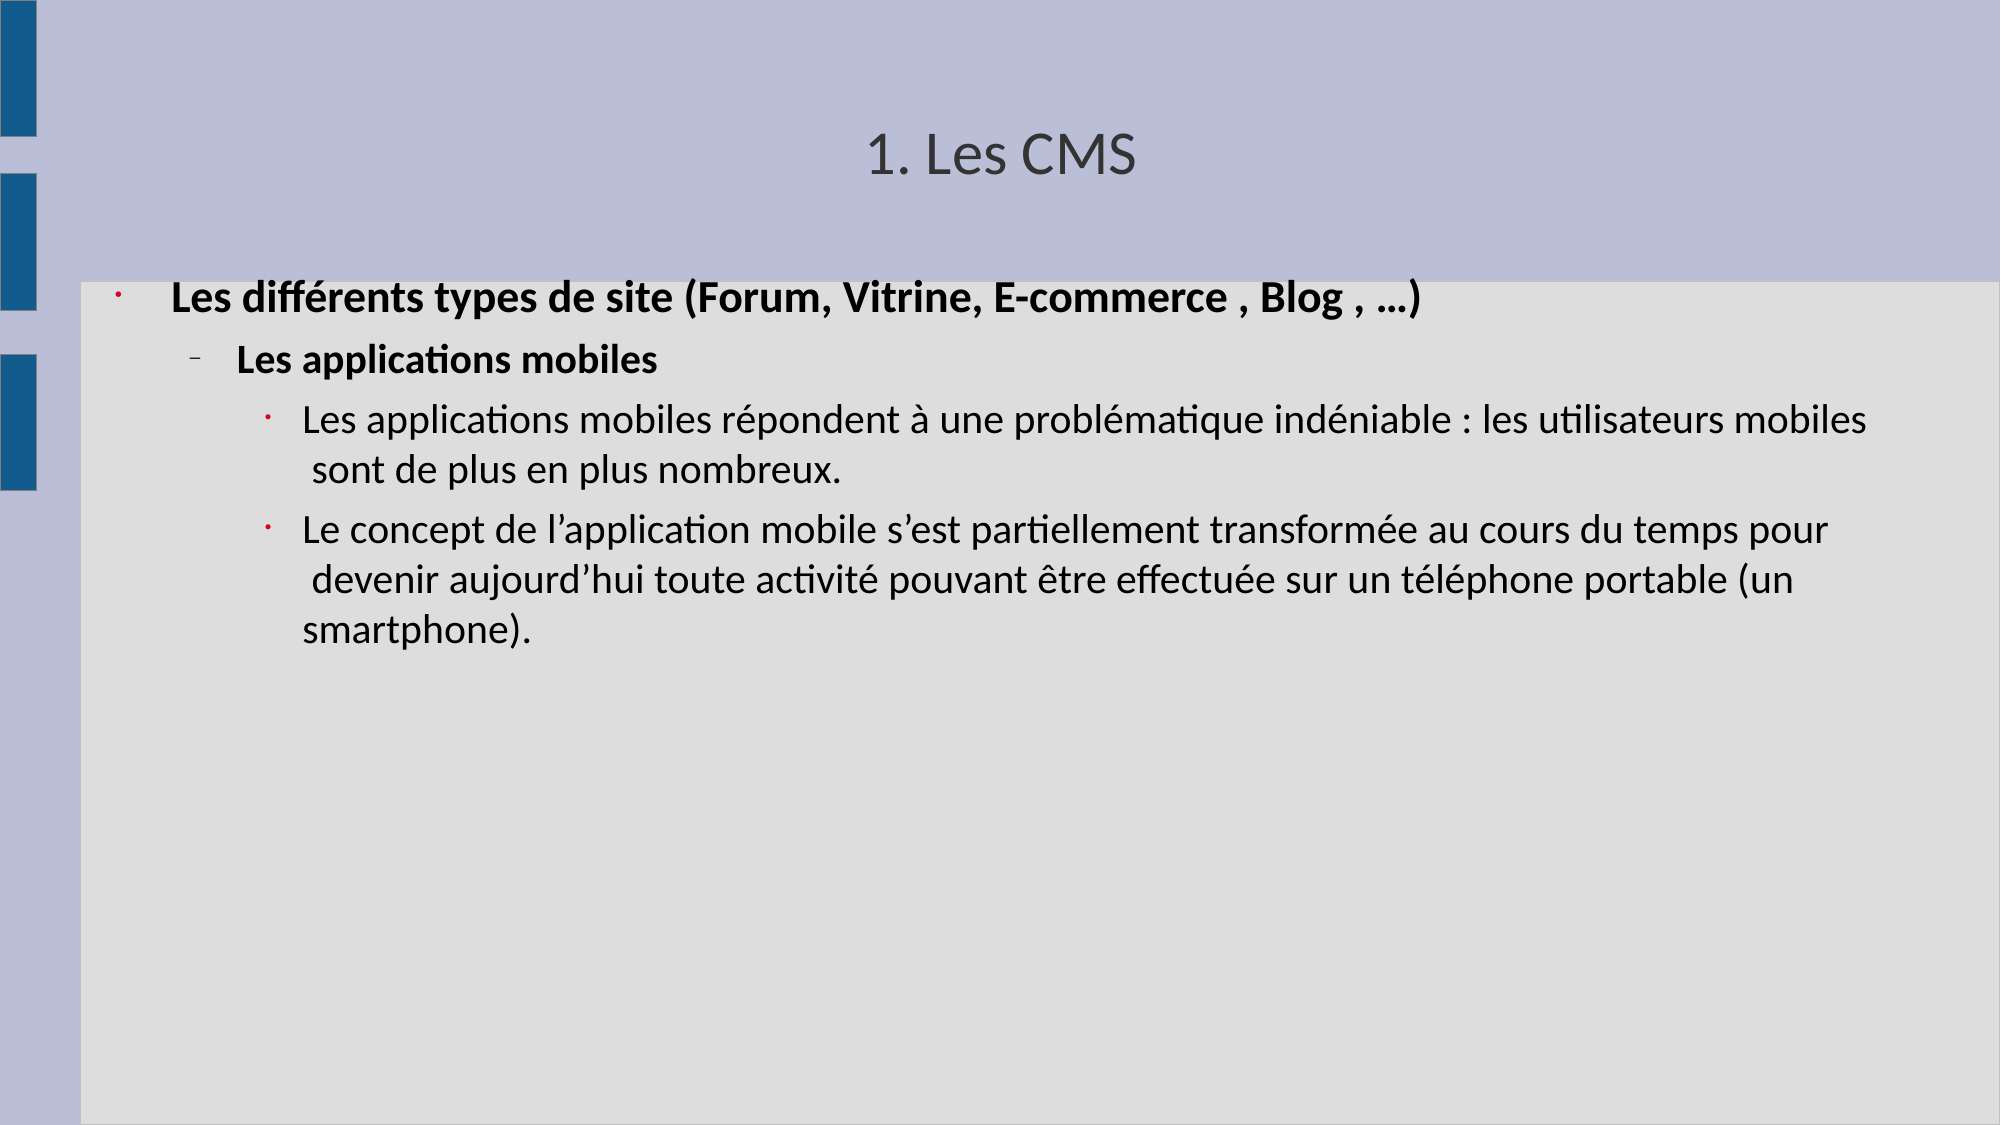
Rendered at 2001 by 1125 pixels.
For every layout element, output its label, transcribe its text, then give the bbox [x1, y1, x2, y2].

title 1. Les CMS [859, 109, 1141, 254]
text_box Les différents types de site (Forum, Vitrine, E-commerce , Blog , …) Les applications mobiles Les applications mobiles répondent à une problématique indéniable : les utilisateurs mobiles sont de plus en plus nombreux. Le concept de l’application mobile s’est partiellement transformée au cours du temps pour devenir aujourd’hui toute activité pouvant être effectuée sur un téléphone portable (un smartphone). [112, 254, 1872, 653]
